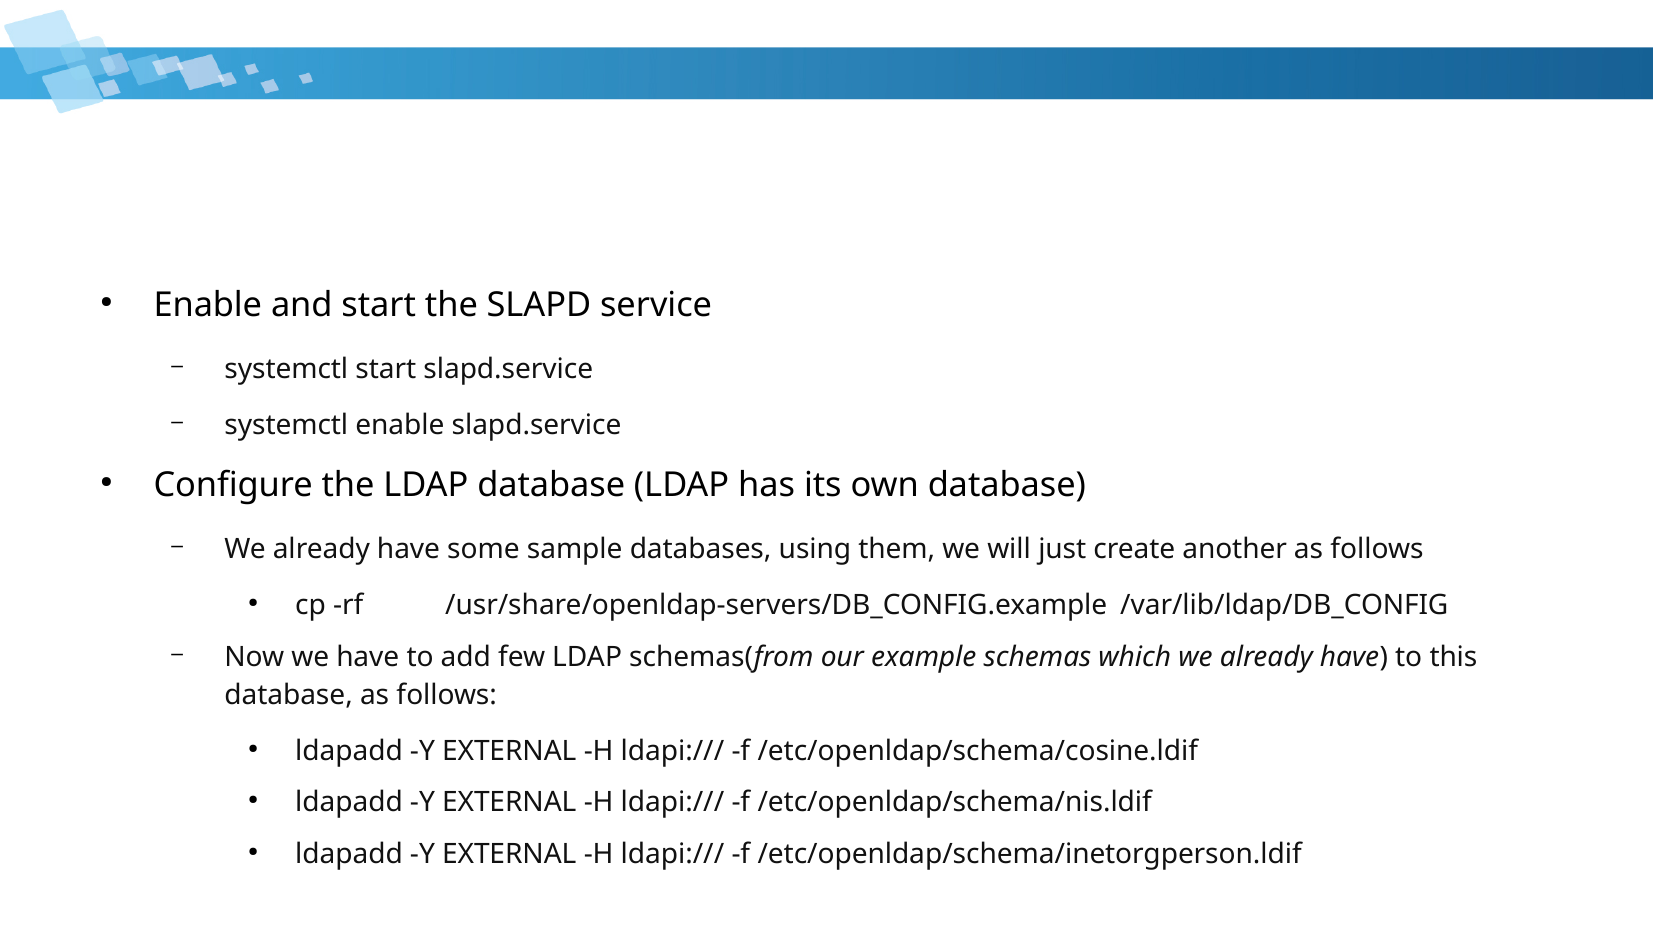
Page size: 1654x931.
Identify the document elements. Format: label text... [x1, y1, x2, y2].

list Enable and start the SLAPD service systemctl start slapd.service systemctl enable slapd.service Configure the LDAP database (LDAP has its own database) We already have some sample databases, using them, we will just create another as follows cp -rf /usr/share/openldap-servers/DB_CONFIG.example /var/lib/ldap/DB_CONFIG Now we have to add few LDAP schemas(from our example schemas which we already have) to this database, as follows: ldapadd -Y EXTERNAL -H ldapi:/// -f /etc/openldap/schema/cosine.ldif ldapadd -Y EXTERNAL -H ldapi:/// -f /etc/openldap/schema/nis.ldif ldapadd -Y EXTERNAL -H ldapi:/// -f /etc/openldap/schema/inetorgperson.ldif [82, 279, 1571, 820]
picture [0, 0, 1653, 929]
